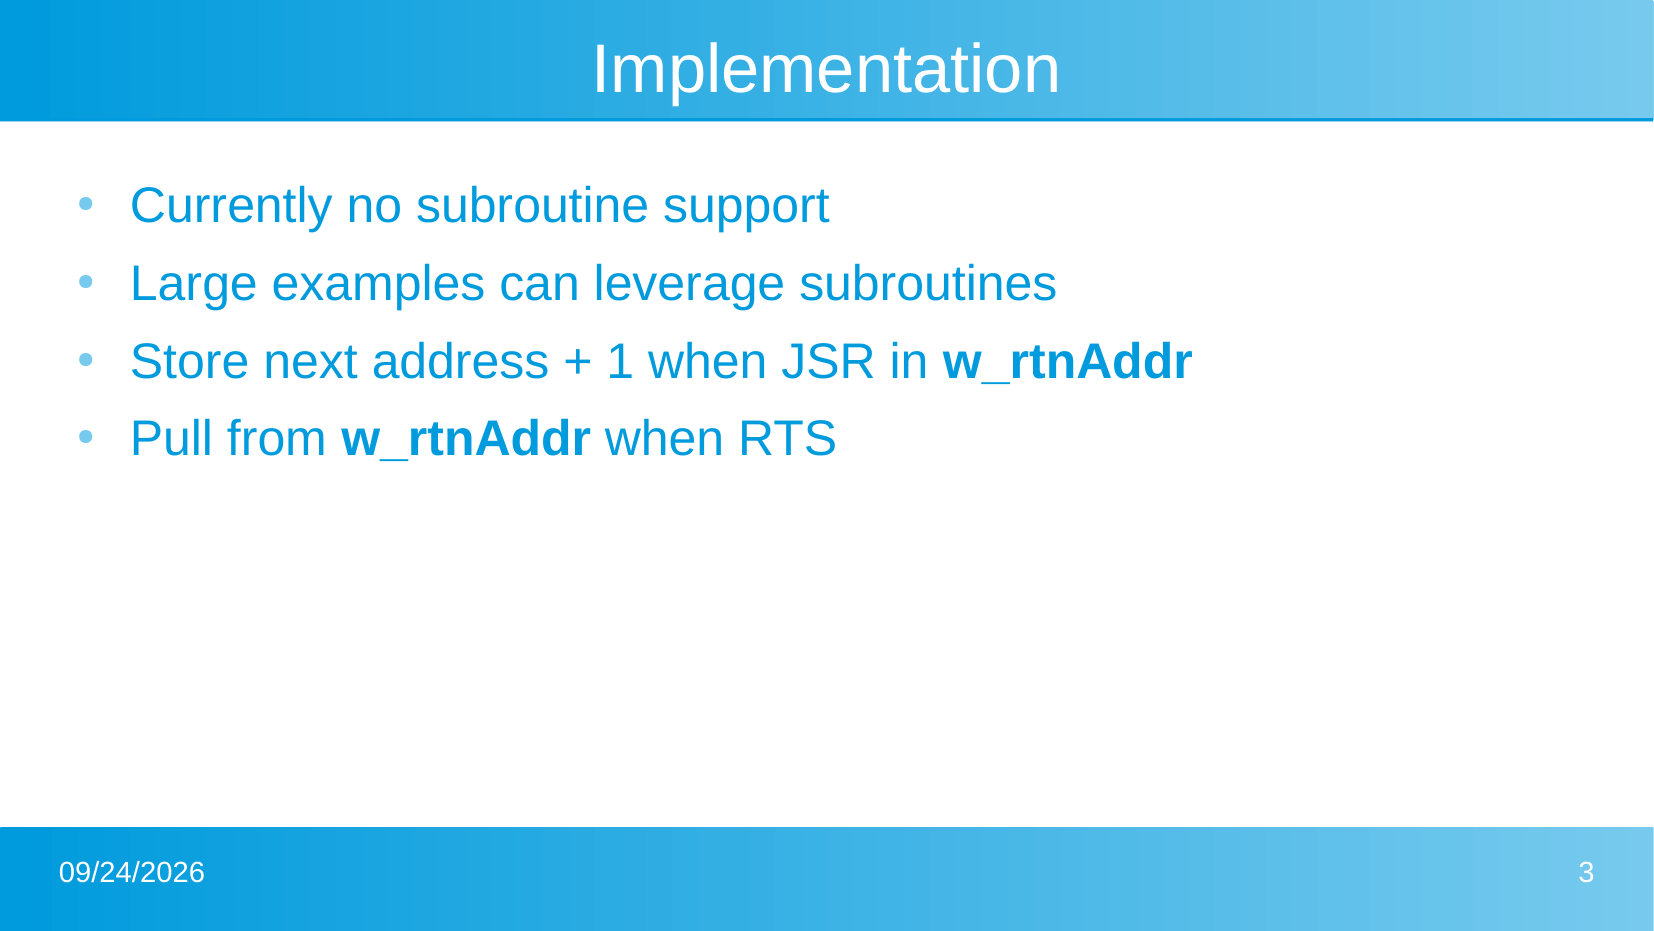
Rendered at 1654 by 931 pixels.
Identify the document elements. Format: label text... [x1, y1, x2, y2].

title Implementation [59, 29, 1595, 108]
list Currently no subroutine support Large examples can leverage subroutines Store next address + 1 when JSR in w_rtnAddr Pull from w_rtnAddr when RTS [59, 177, 1595, 768]
